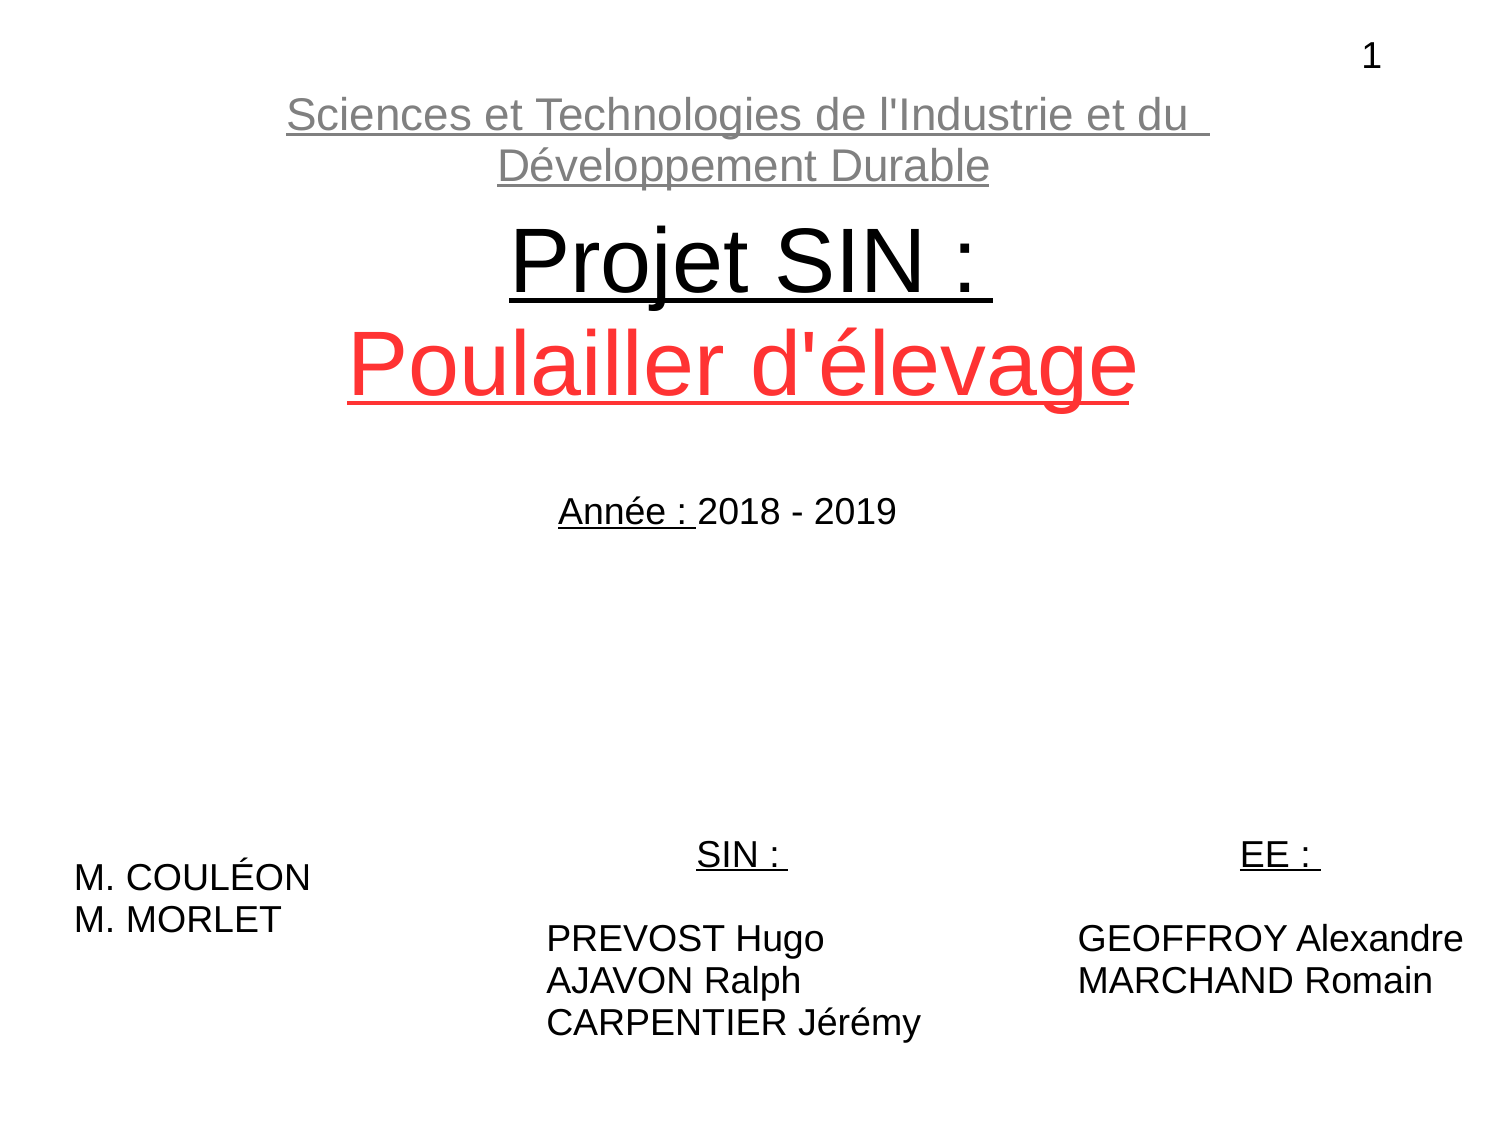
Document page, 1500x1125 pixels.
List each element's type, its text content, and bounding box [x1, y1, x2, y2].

picture [0, 82, 1488, 1052]
text_box 1 [1346, 23, 1453, 84]
